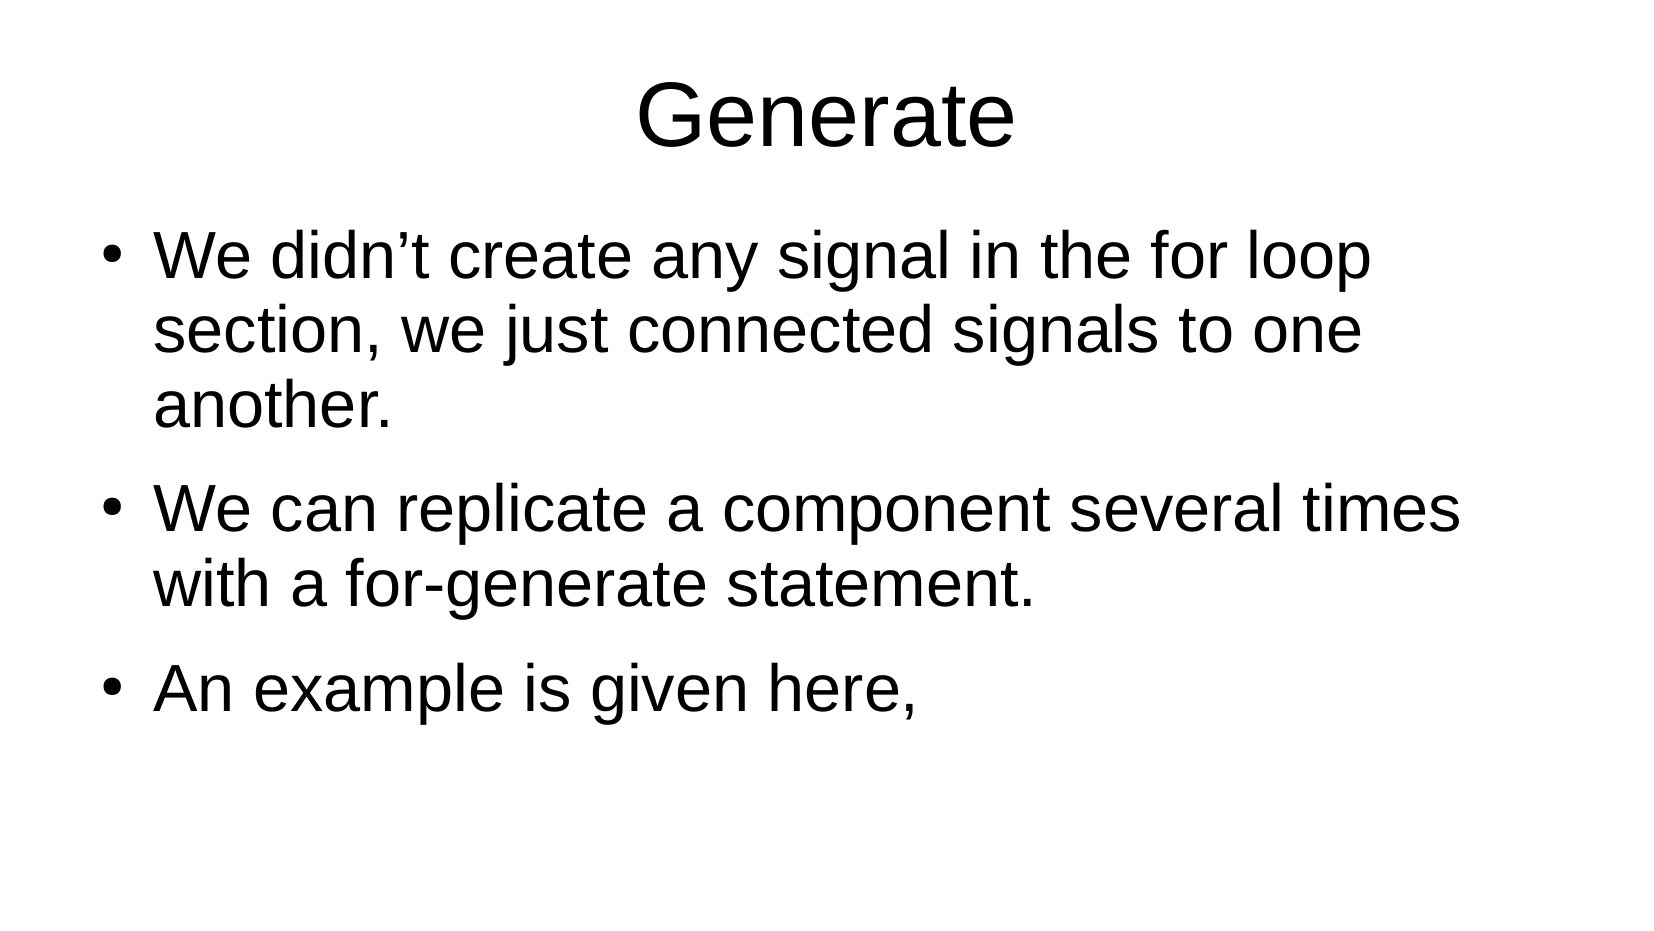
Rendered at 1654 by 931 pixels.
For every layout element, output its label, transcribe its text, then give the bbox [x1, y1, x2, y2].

title Generate [82, 37, 1571, 193]
list We didn’t create any signal in the for loop section, we just connected signals to one another. We can replicate a component several times with a for-generate statement. An example is given here, [82, 217, 1571, 758]
